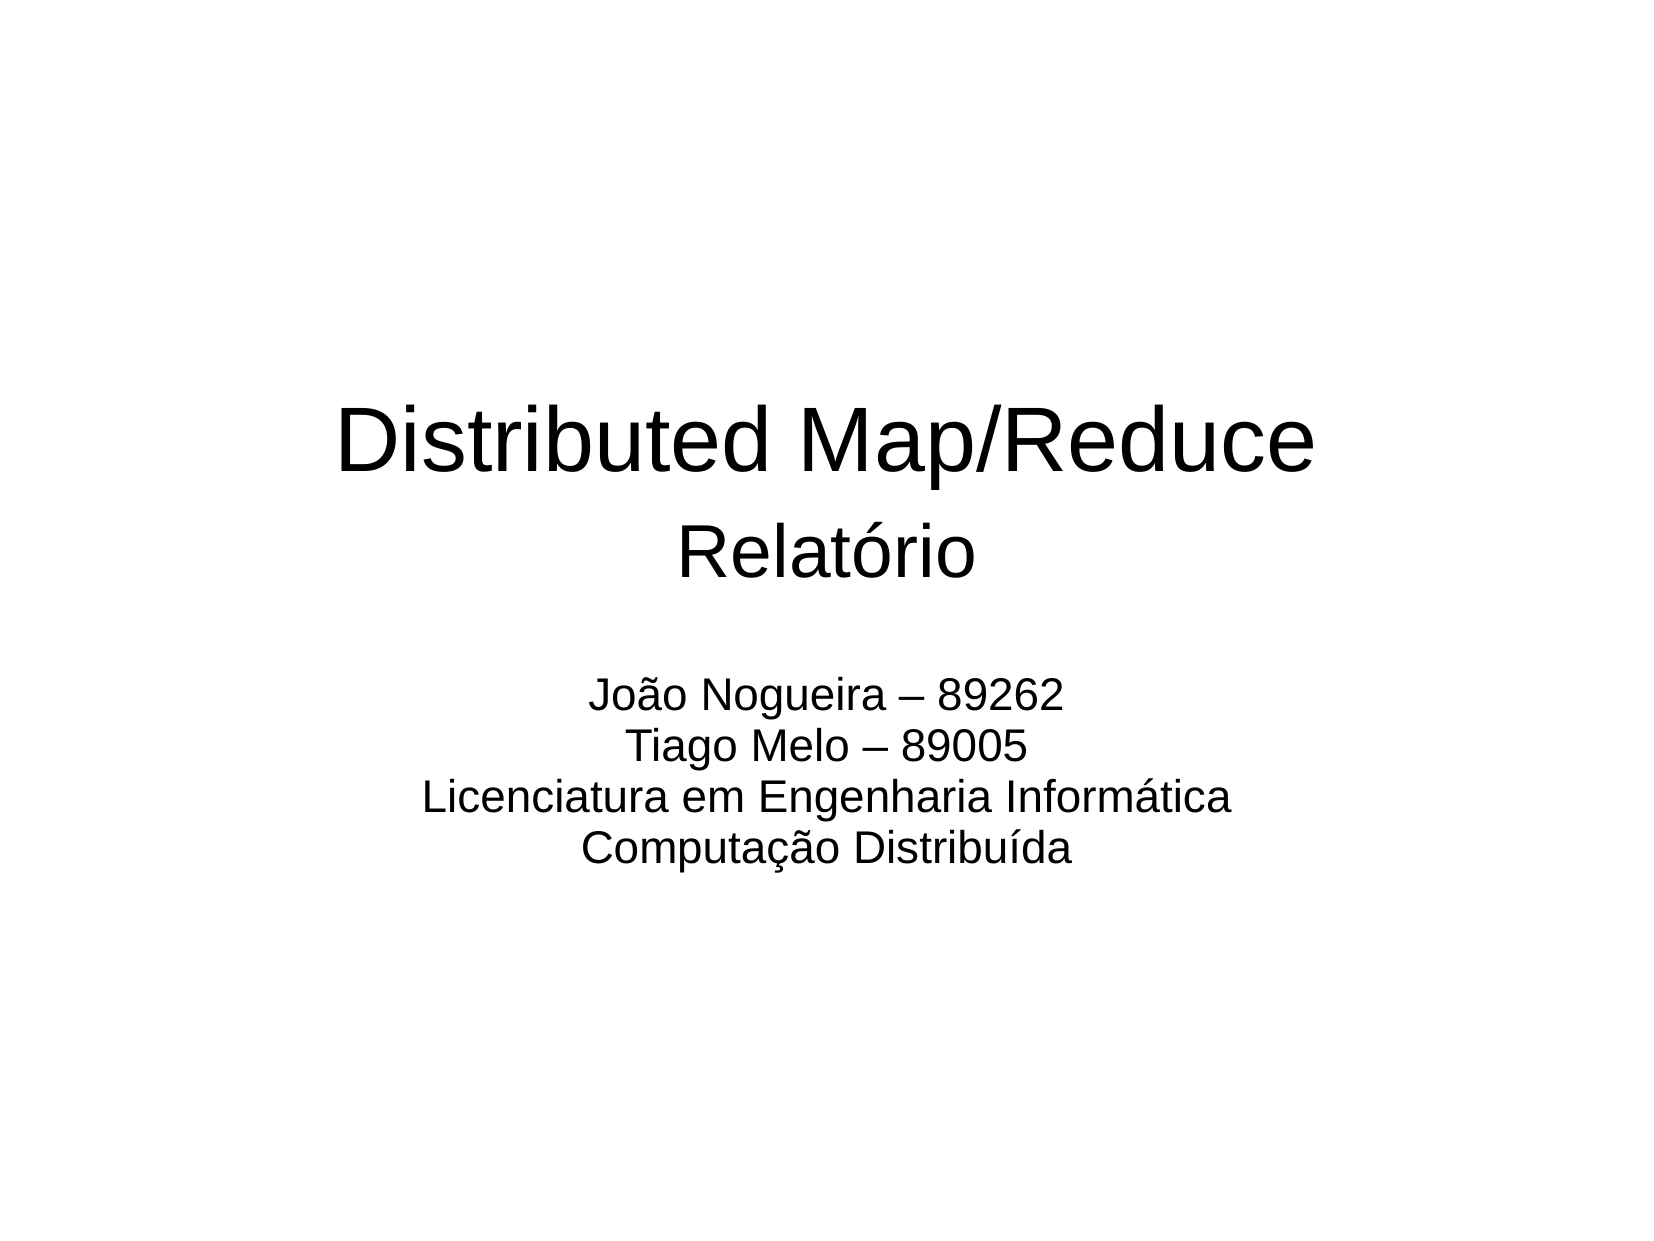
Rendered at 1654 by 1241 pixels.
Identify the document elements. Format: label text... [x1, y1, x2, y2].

subtitle Relatório João Nogueira – 89262 Tiago Melo – 89005 Licenciatura em Engenharia Informática Computação Distribuída [82, 331, 1571, 1052]
